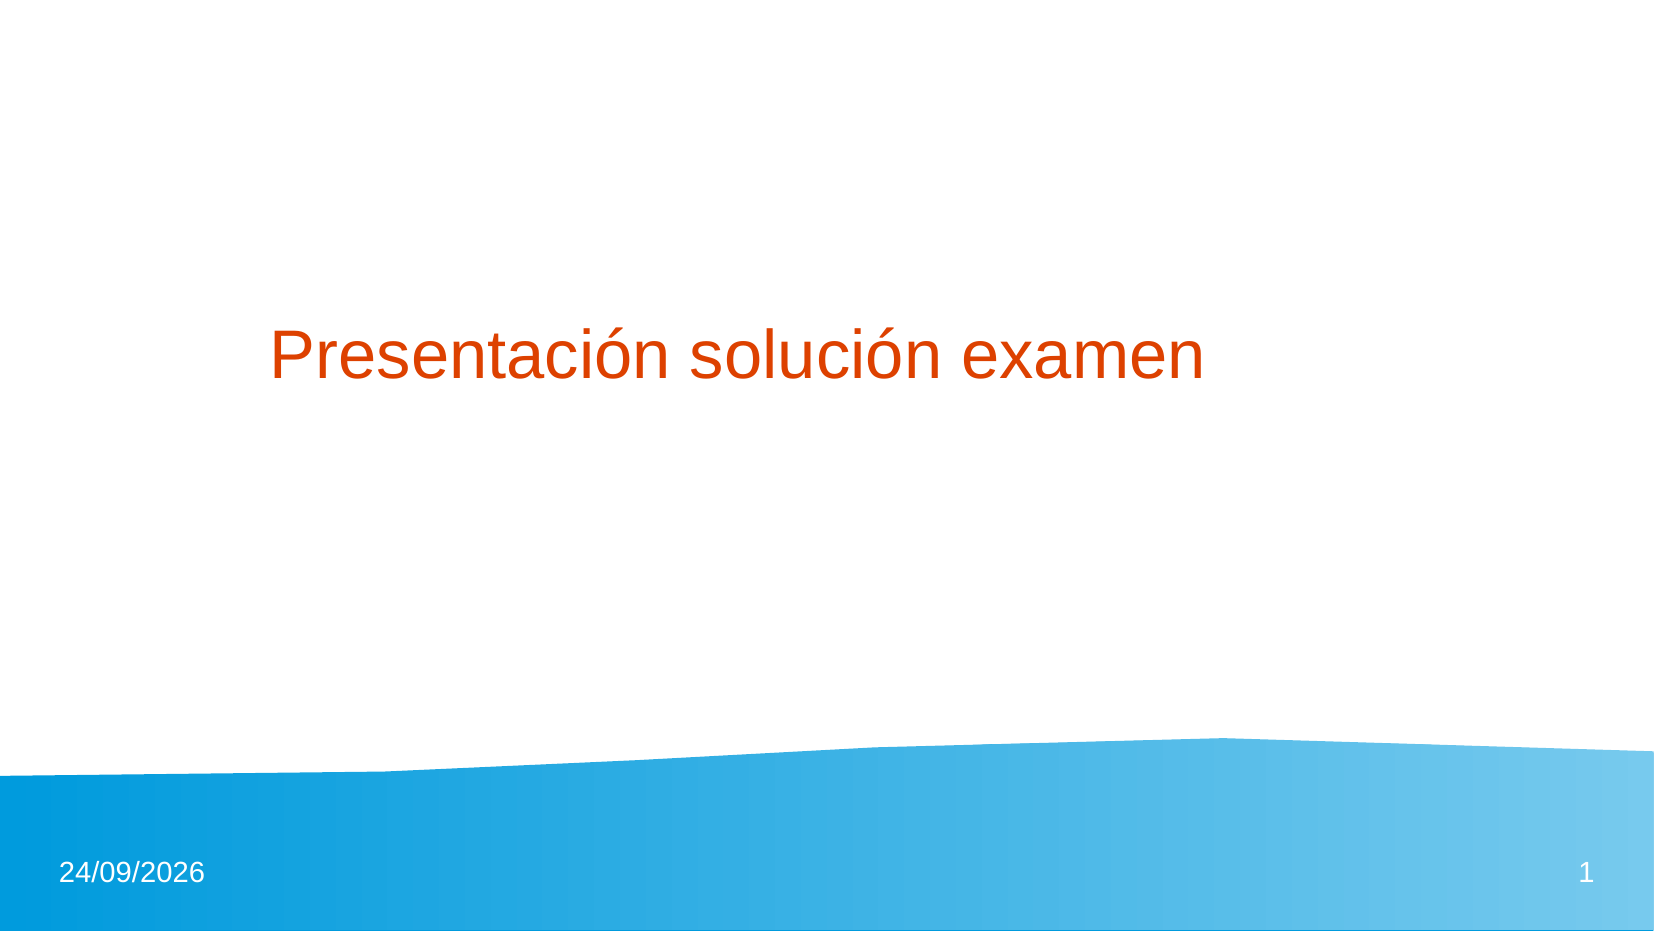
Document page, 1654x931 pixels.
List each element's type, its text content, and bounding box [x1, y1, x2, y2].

title Presentación solución examen [0, 265, 1477, 443]
